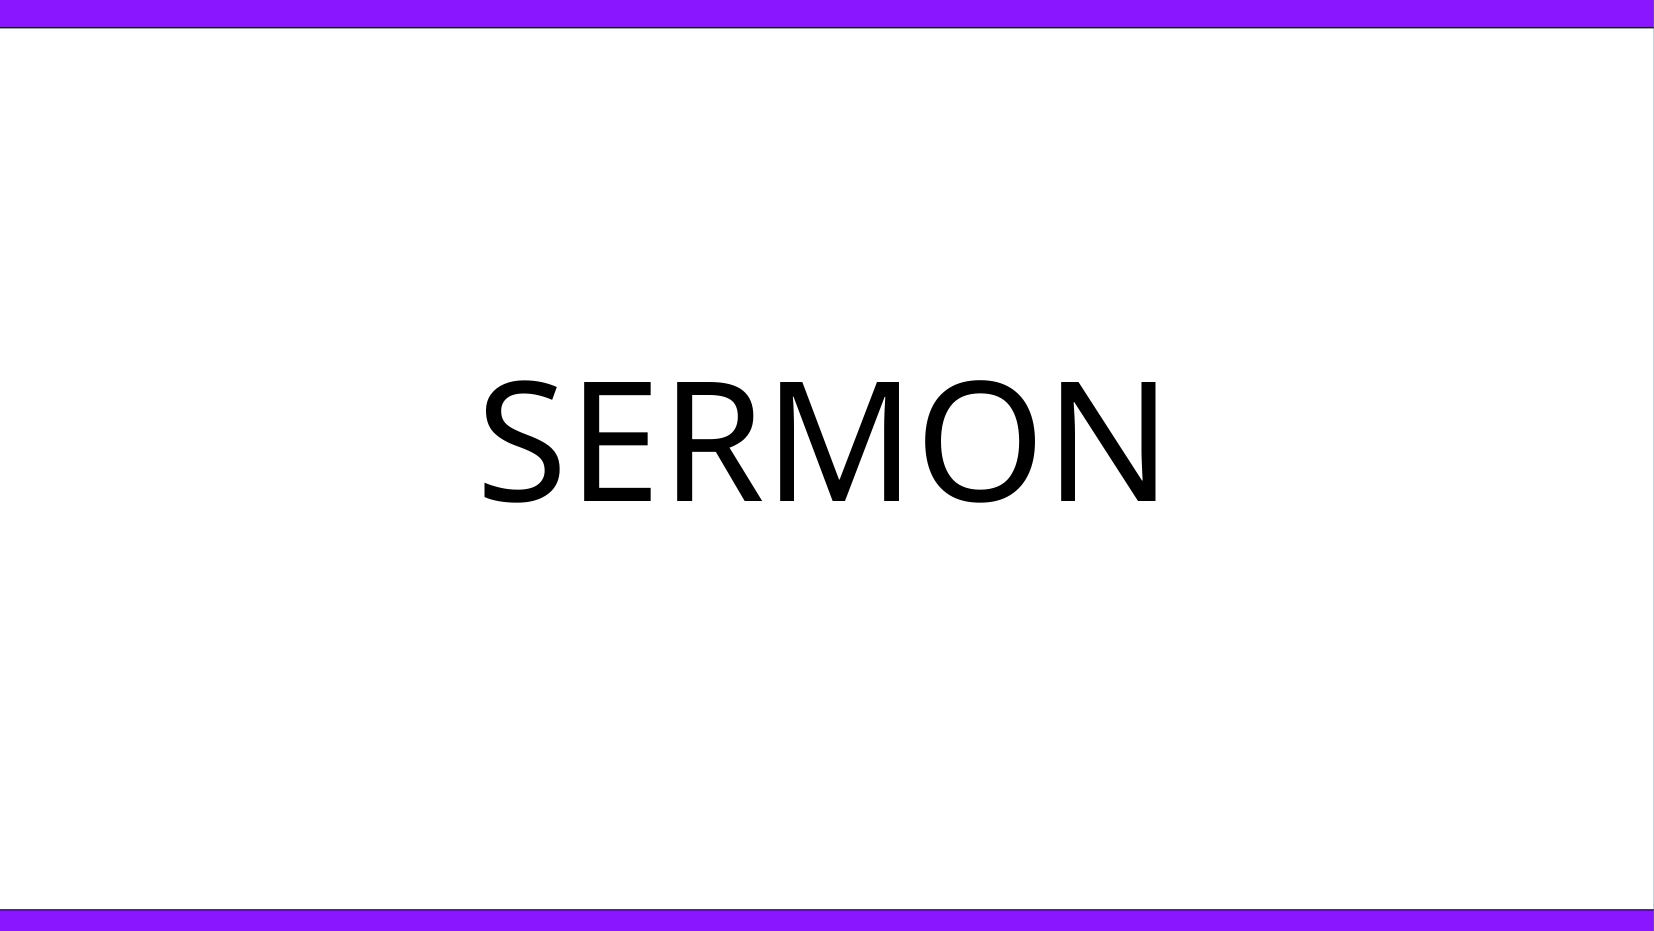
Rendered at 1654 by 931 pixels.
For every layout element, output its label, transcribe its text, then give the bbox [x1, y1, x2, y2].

picture [0, 0, 1654, 931]
text_box SERMON [285, 315, 1366, 553]
